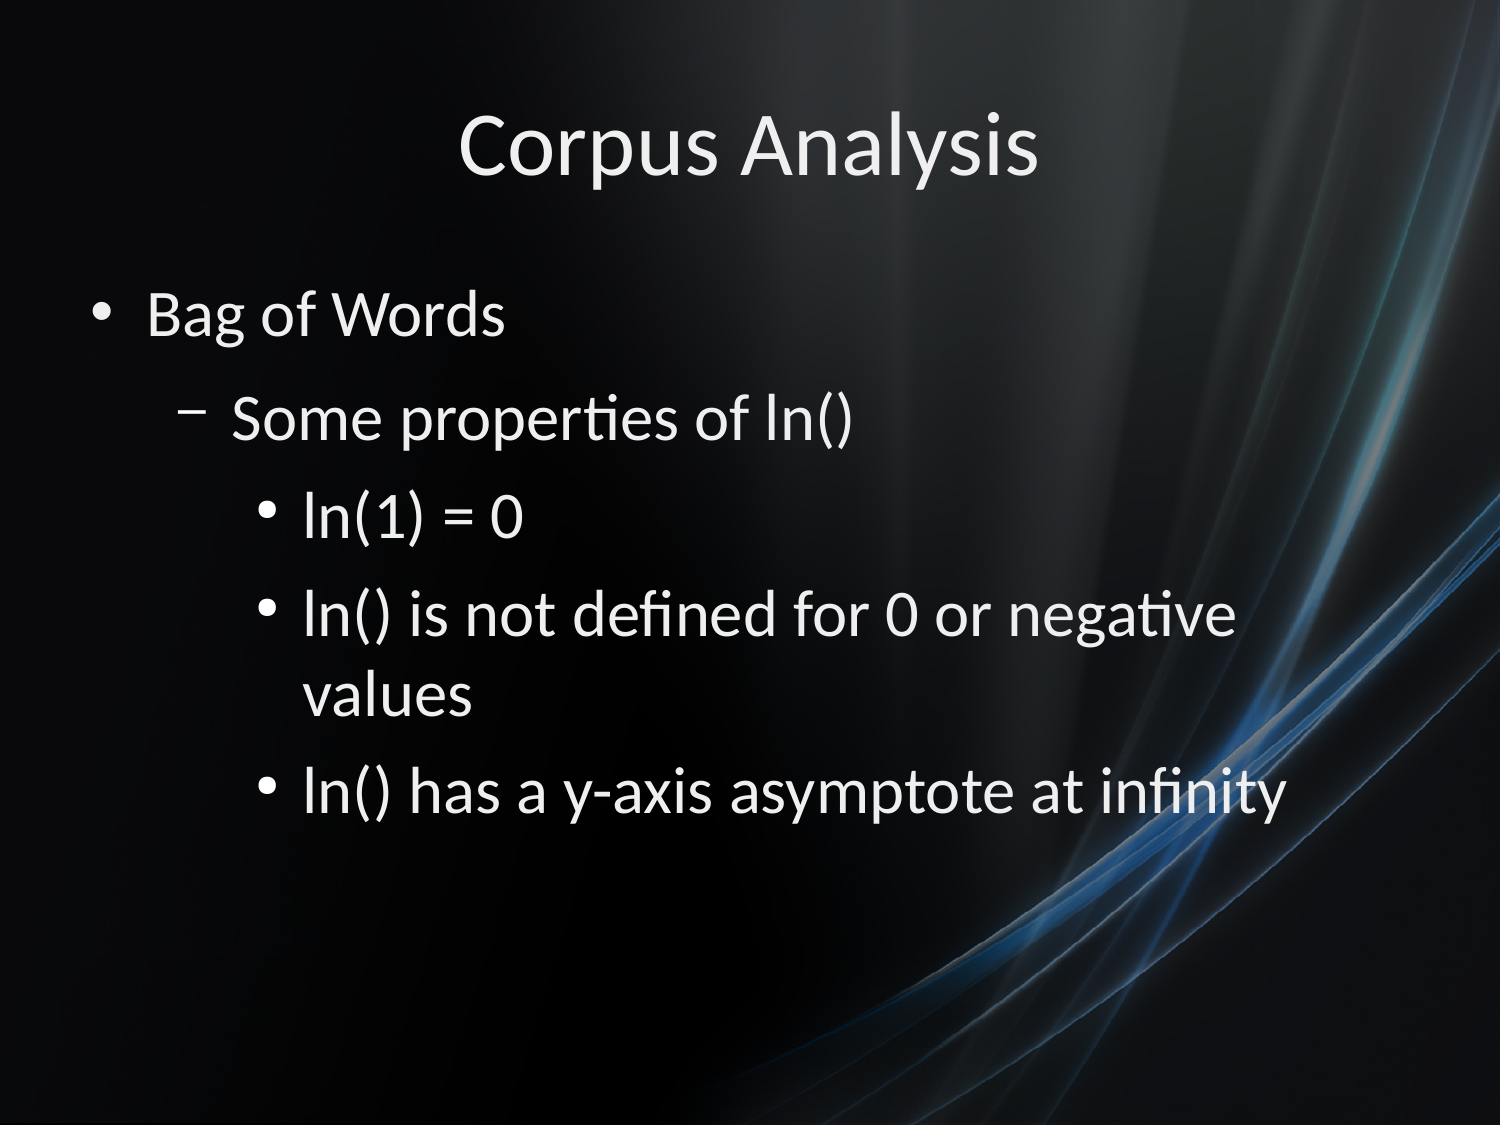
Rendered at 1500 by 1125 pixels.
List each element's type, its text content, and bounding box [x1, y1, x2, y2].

title Corpus Analysis [75, 45, 1425, 233]
text_box [0, 0, 1500, 1125]
list Bag of Words Some properties of ln() ln(1) = 0 ln() is not defined for 0 or negative values ln() has a y-axis asymptote at infinity [75, 262, 1426, 1005]
